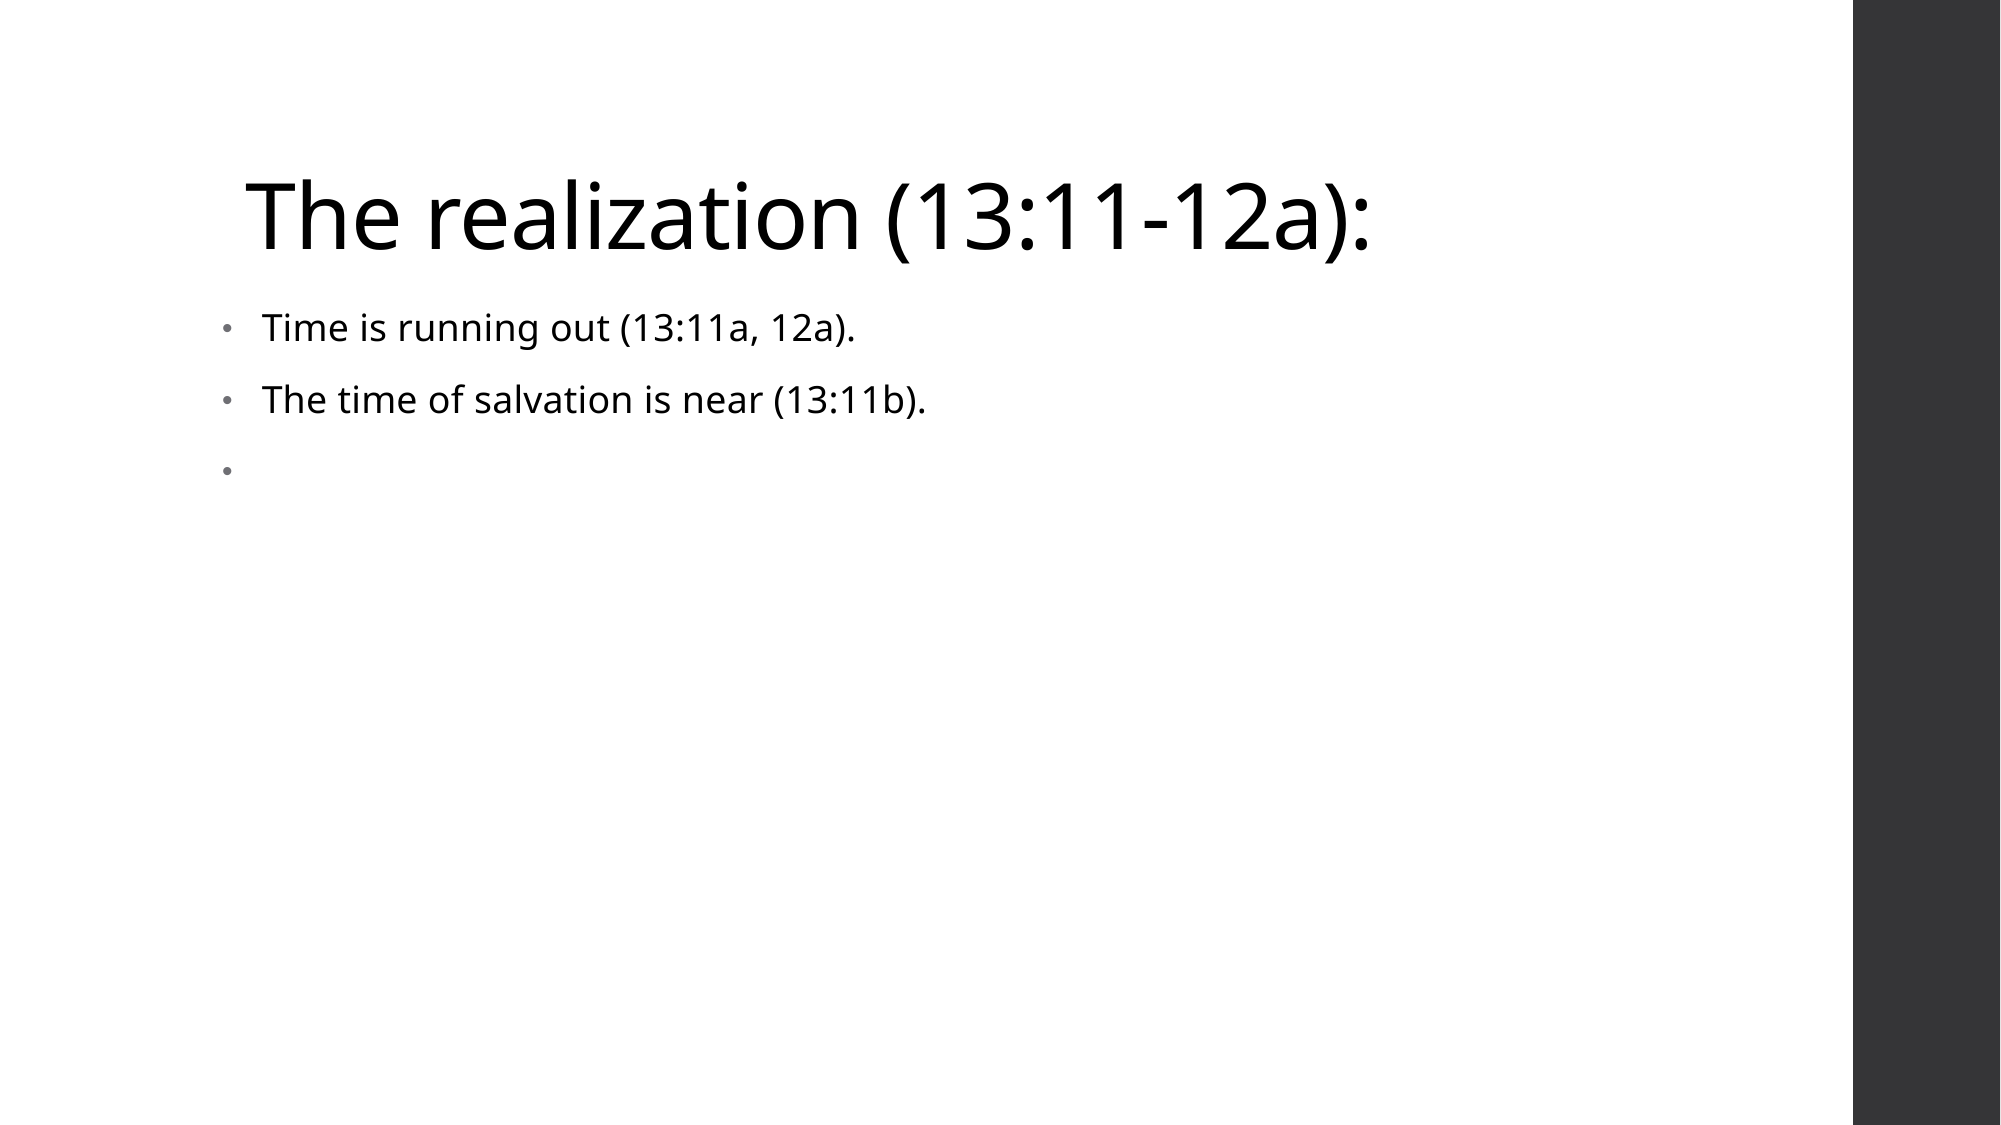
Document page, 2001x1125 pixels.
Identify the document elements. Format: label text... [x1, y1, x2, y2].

title The realization (13:11-12a): [206, 60, 1797, 278]
list Time is running out (13:11a, 12a). The time of salvation is near (13:11b). [206, 299, 1617, 1014]
